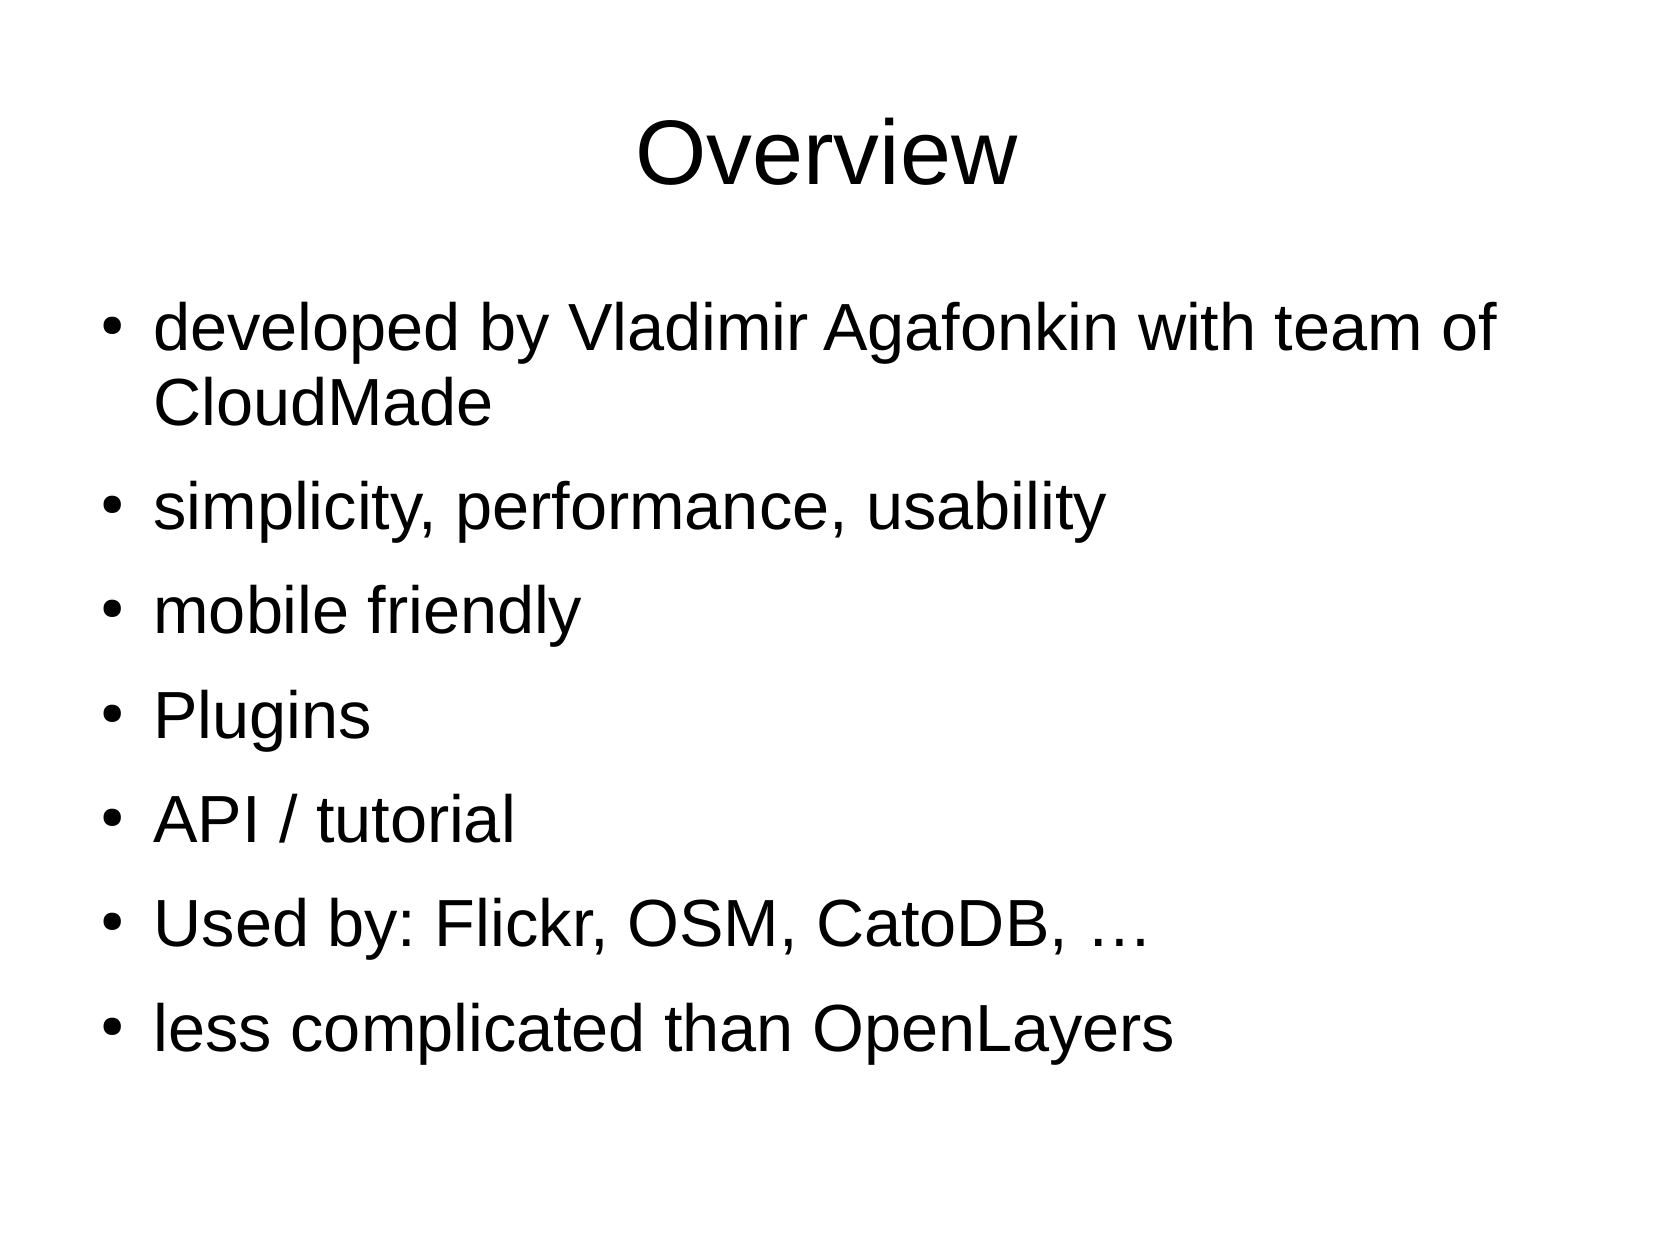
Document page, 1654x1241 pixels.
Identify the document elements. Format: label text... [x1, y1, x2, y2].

list developed by Vladimir Agafonkin with team of CloudMade simplicity, performance, usability mobile friendly Plugins API / tutorial Used by: Flickr, OSM, CatoDB, … less complicated than OpenLayers [82, 290, 1538, 1170]
title Overview [82, 49, 1571, 257]
